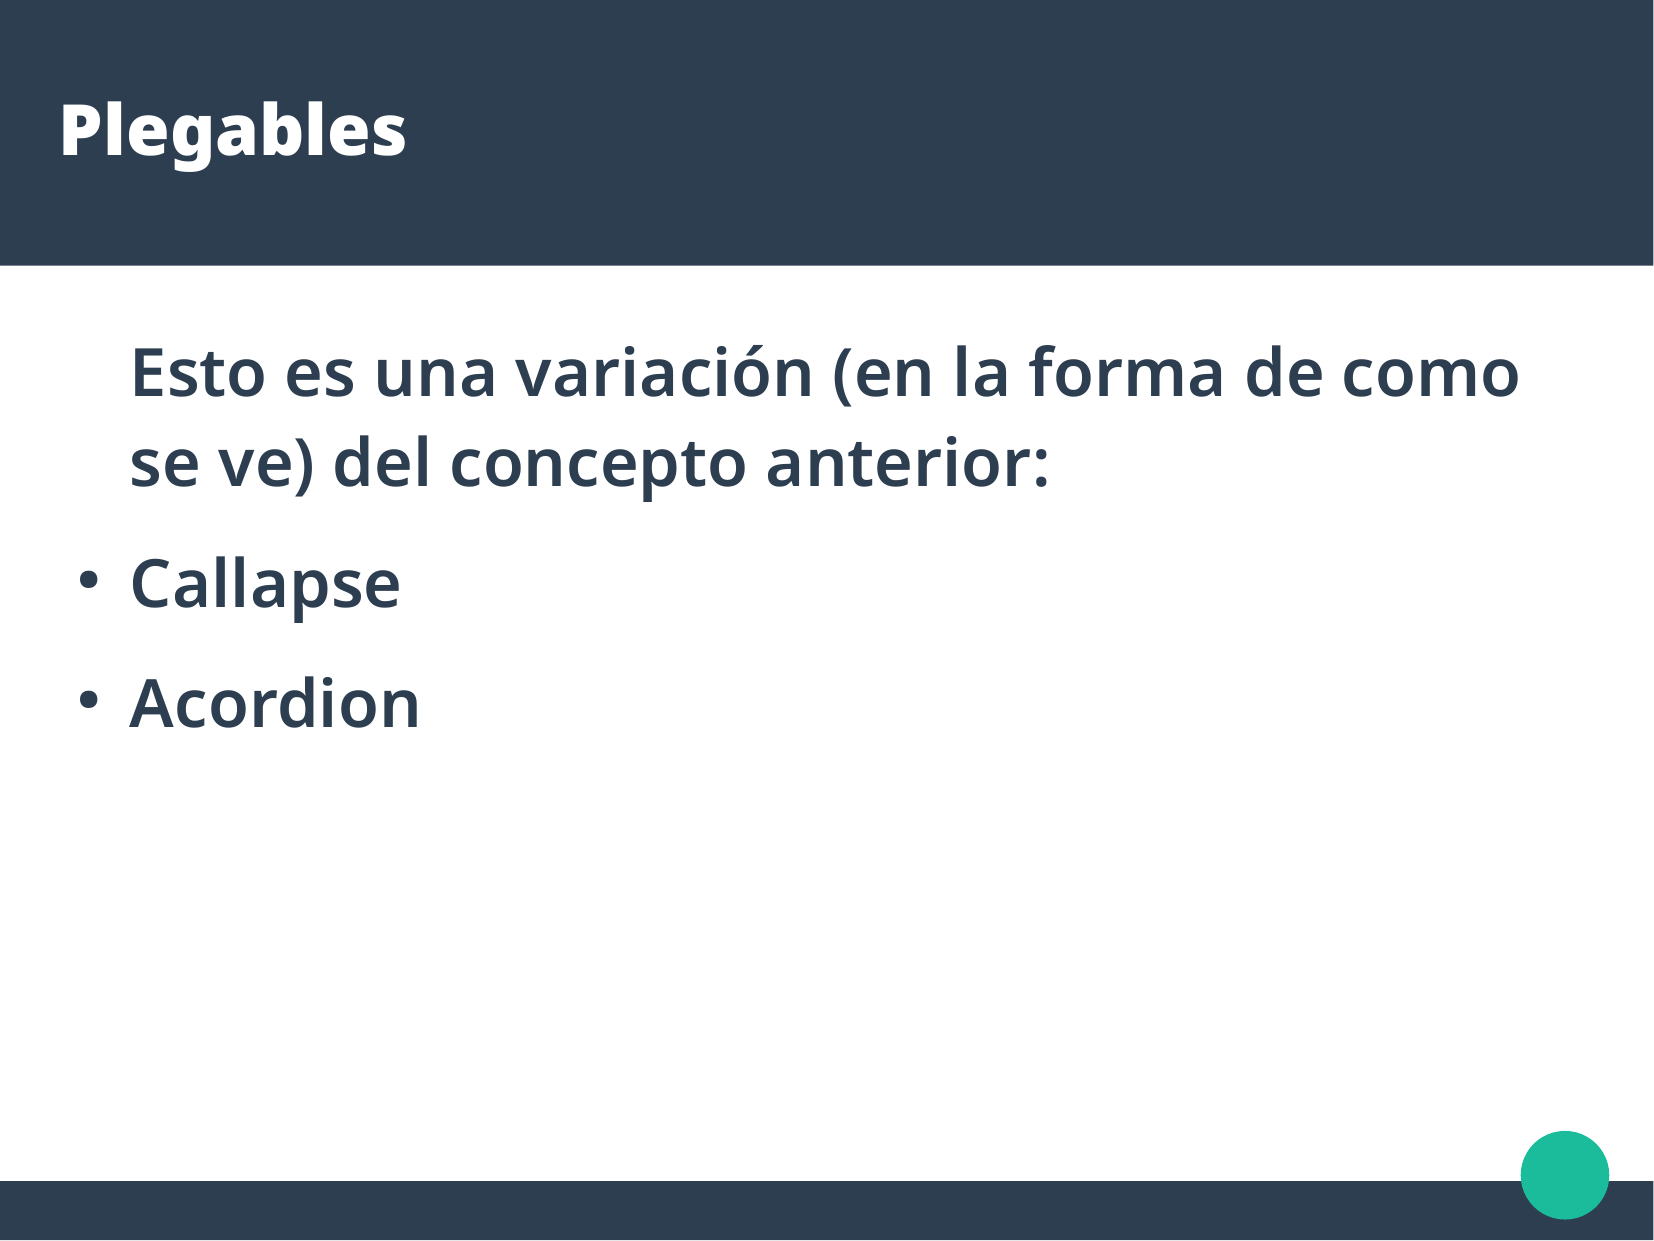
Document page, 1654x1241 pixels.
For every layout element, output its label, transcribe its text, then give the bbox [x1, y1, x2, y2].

list Esto es una variación (en la forma de como se ve) del concepto anterior: Callapse Acordion [59, 324, 1595, 1152]
title Plegables [59, 49, 1595, 207]
